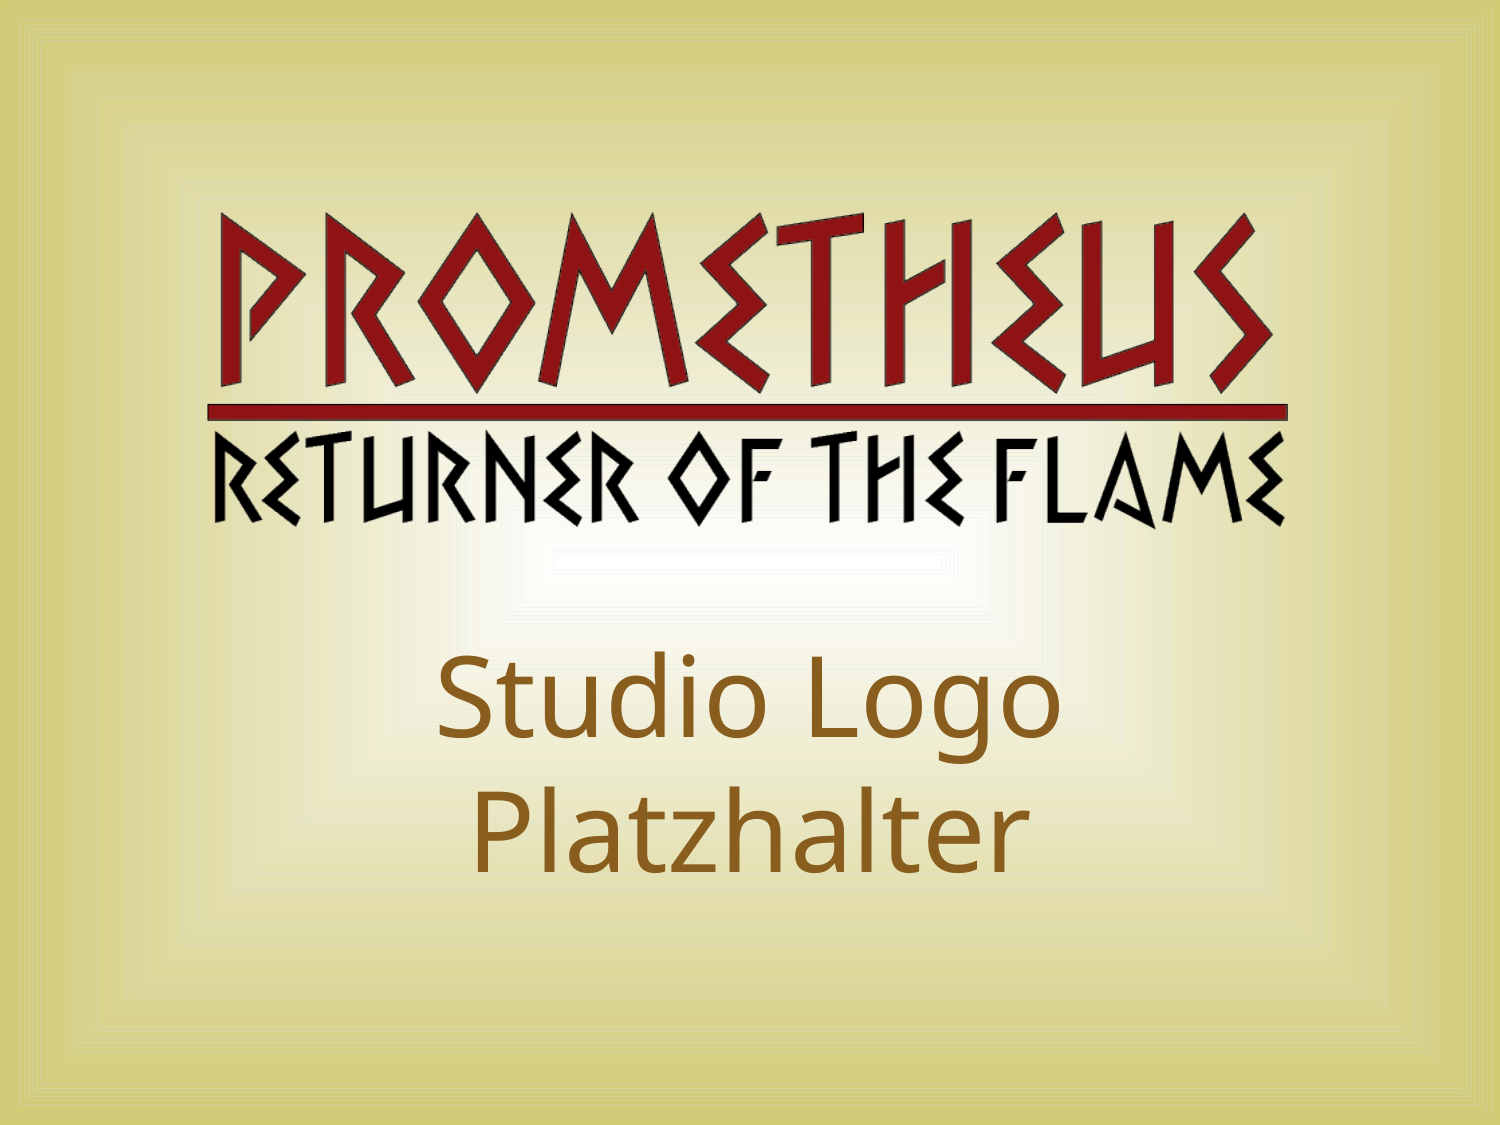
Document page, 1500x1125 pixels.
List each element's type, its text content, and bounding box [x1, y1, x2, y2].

picture [206, 184, 1288, 551]
subtitle Studio Logo Platzhalter [225, 618, 1275, 906]
